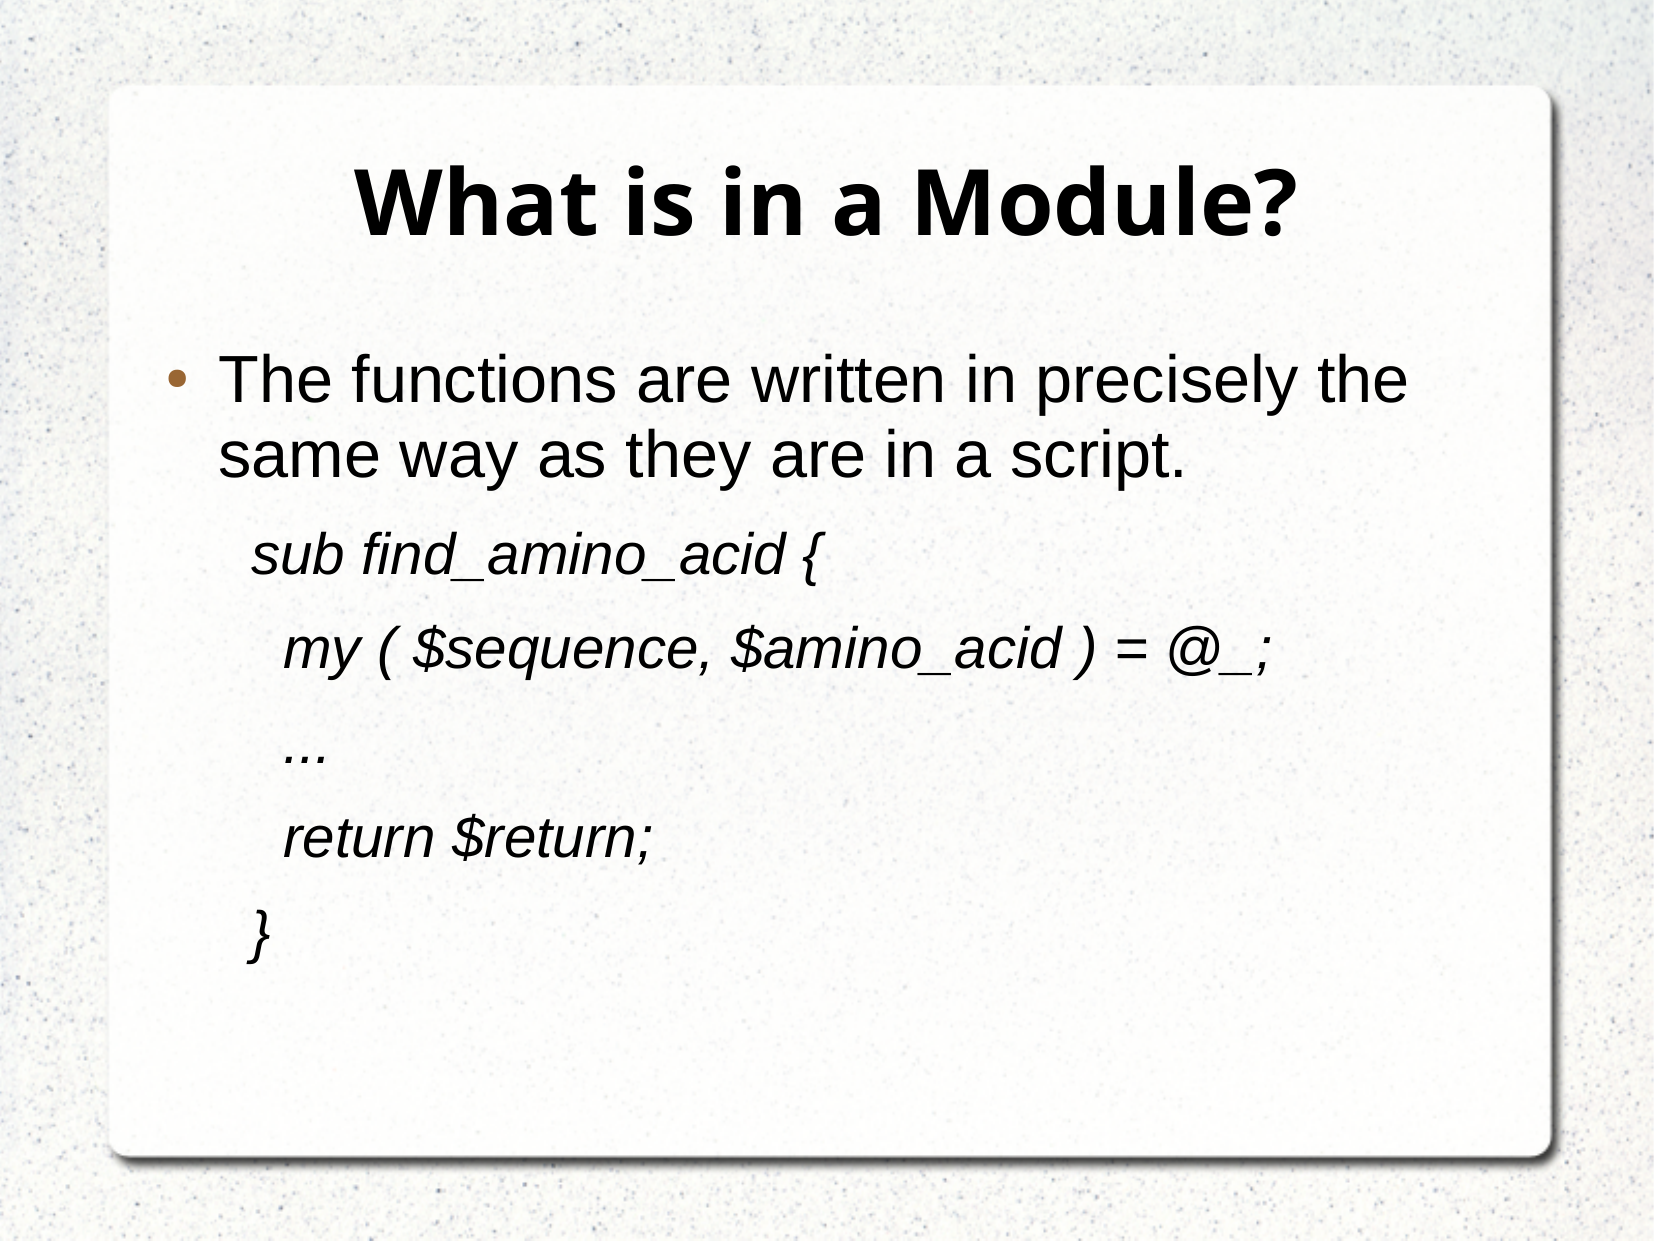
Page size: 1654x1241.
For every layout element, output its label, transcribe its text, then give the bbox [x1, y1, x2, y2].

title What is in a Module? [118, 96, 1536, 304]
picture [0, 0, 1654, 1241]
list The functions are written in precisely the same way as they are in a script. sub find_amino_acid { my ( $sequence, $amino_acid ) = @_; ... return $return; } [147, 342, 1506, 978]
